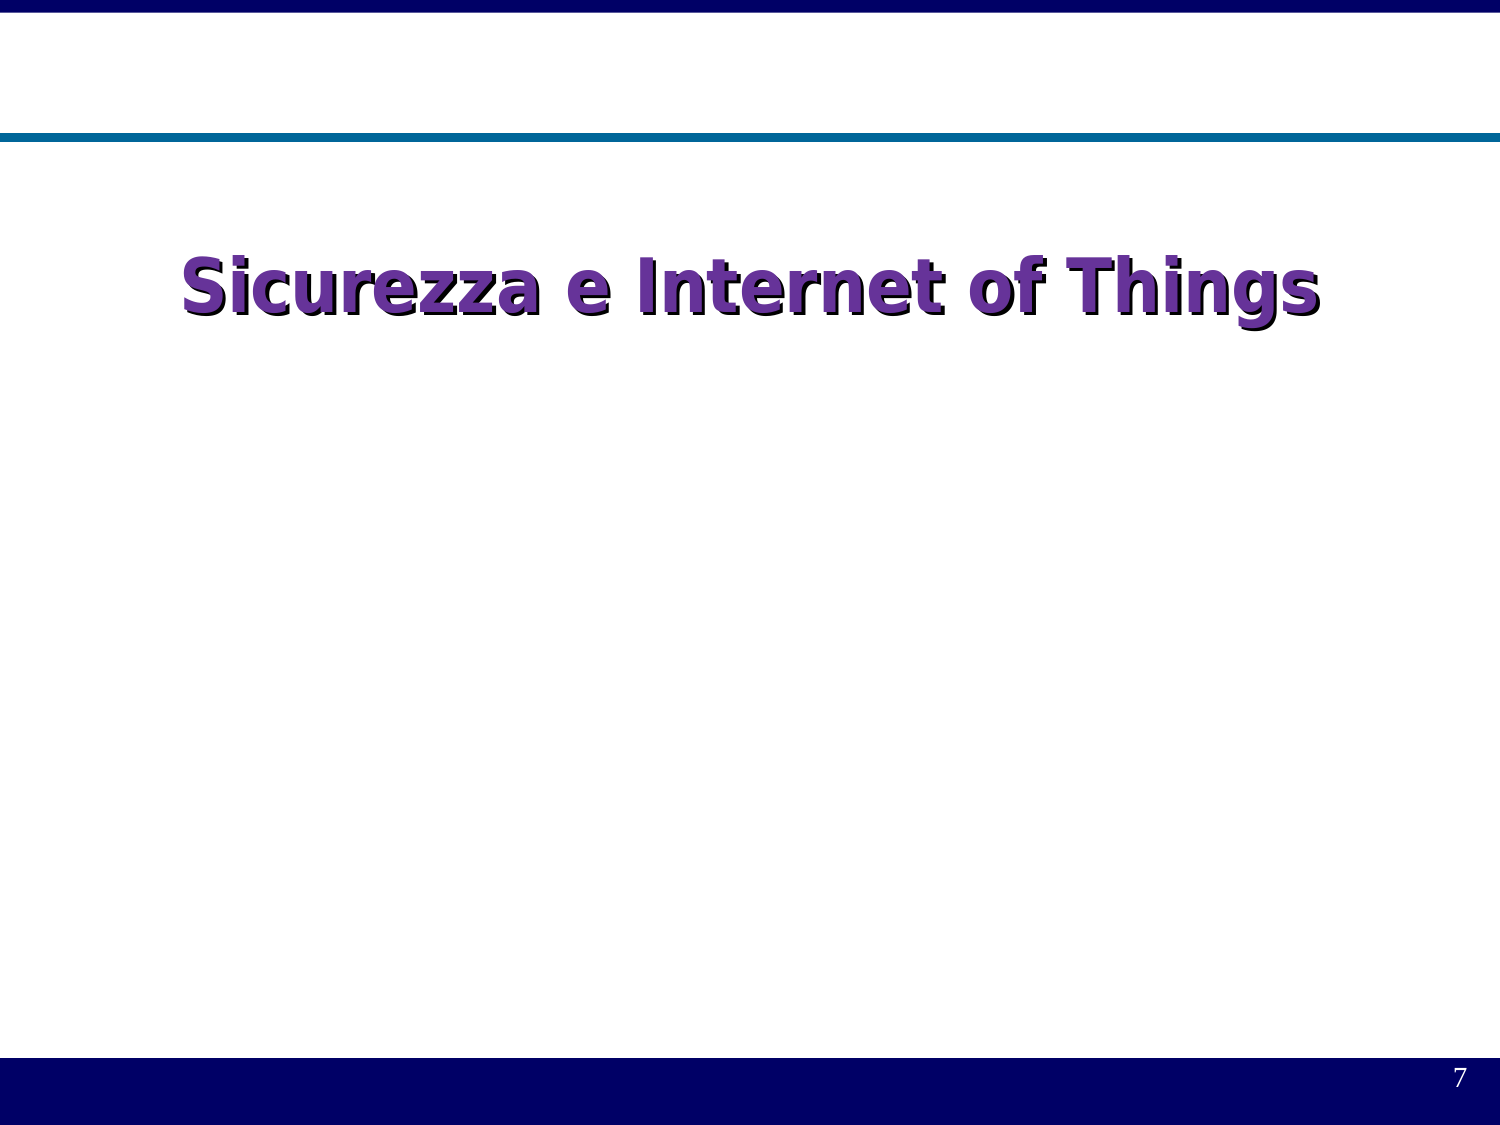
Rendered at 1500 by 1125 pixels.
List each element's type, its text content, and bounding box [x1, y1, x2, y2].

subtitle Sicurezza e Internet of Things [30, 0, 1471, 580]
